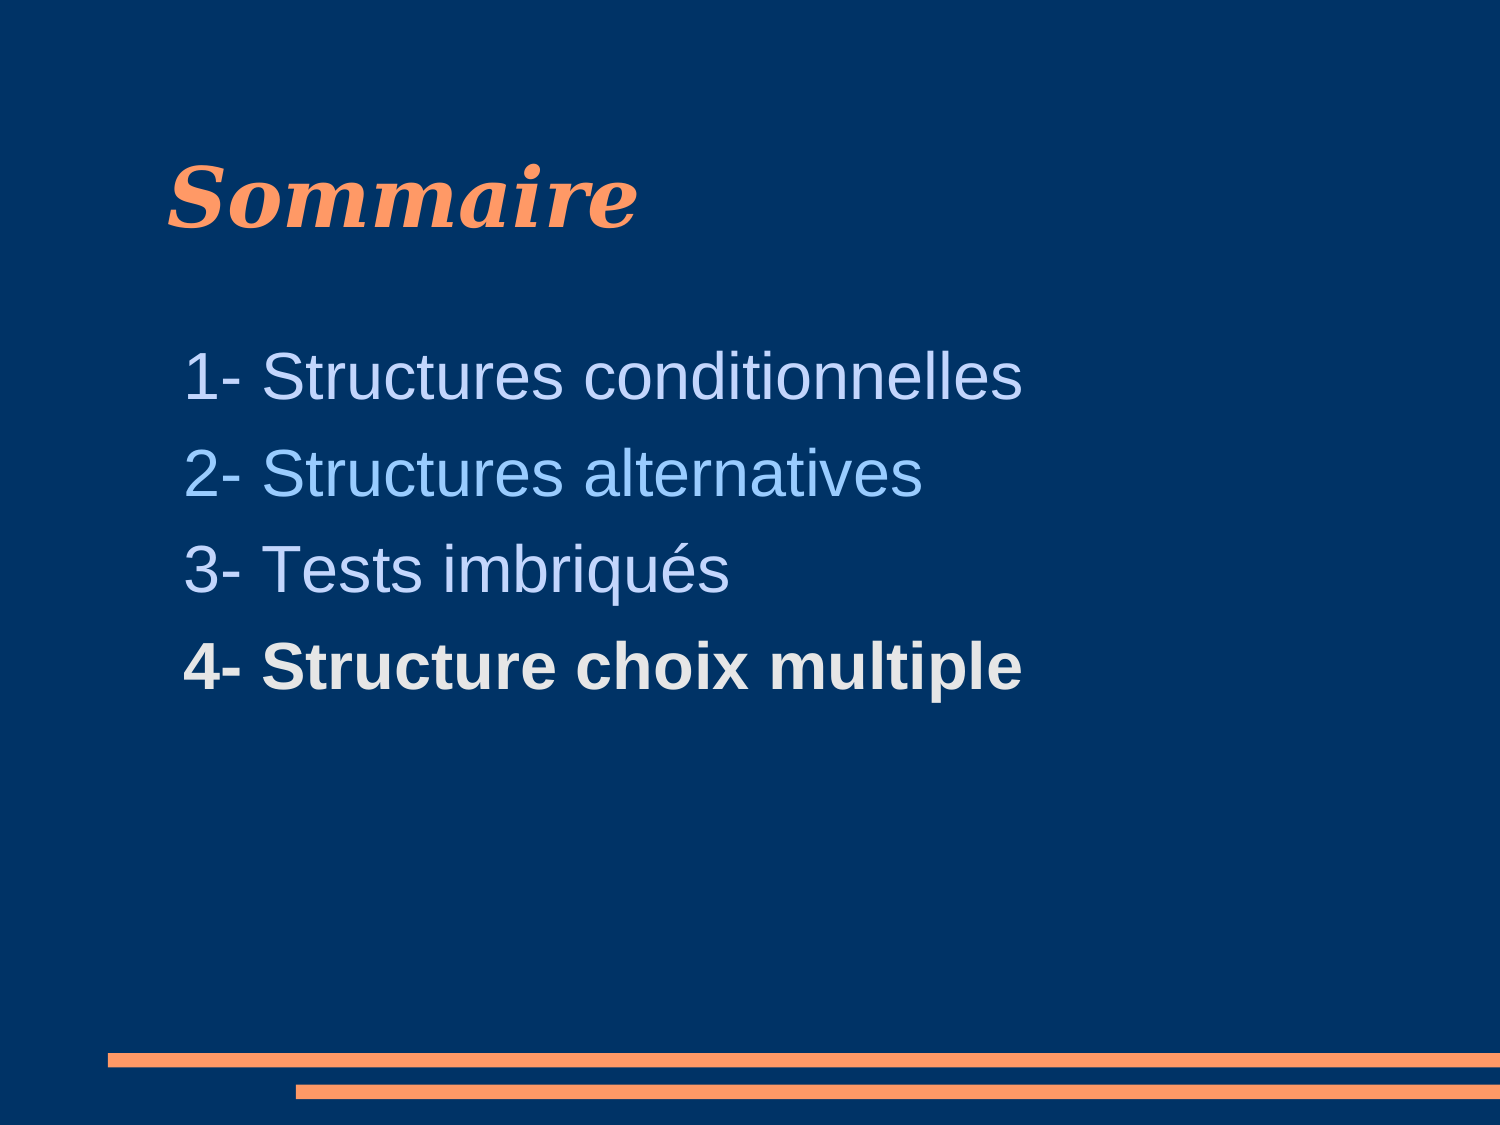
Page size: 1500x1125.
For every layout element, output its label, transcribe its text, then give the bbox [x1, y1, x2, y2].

list 1- Structures conditionnelles 2- Structures alternatives 3- Tests imbriqués 4- Structure choix multiple [112, 324, 1388, 1000]
title Sommaire [112, 99, 1388, 288]
